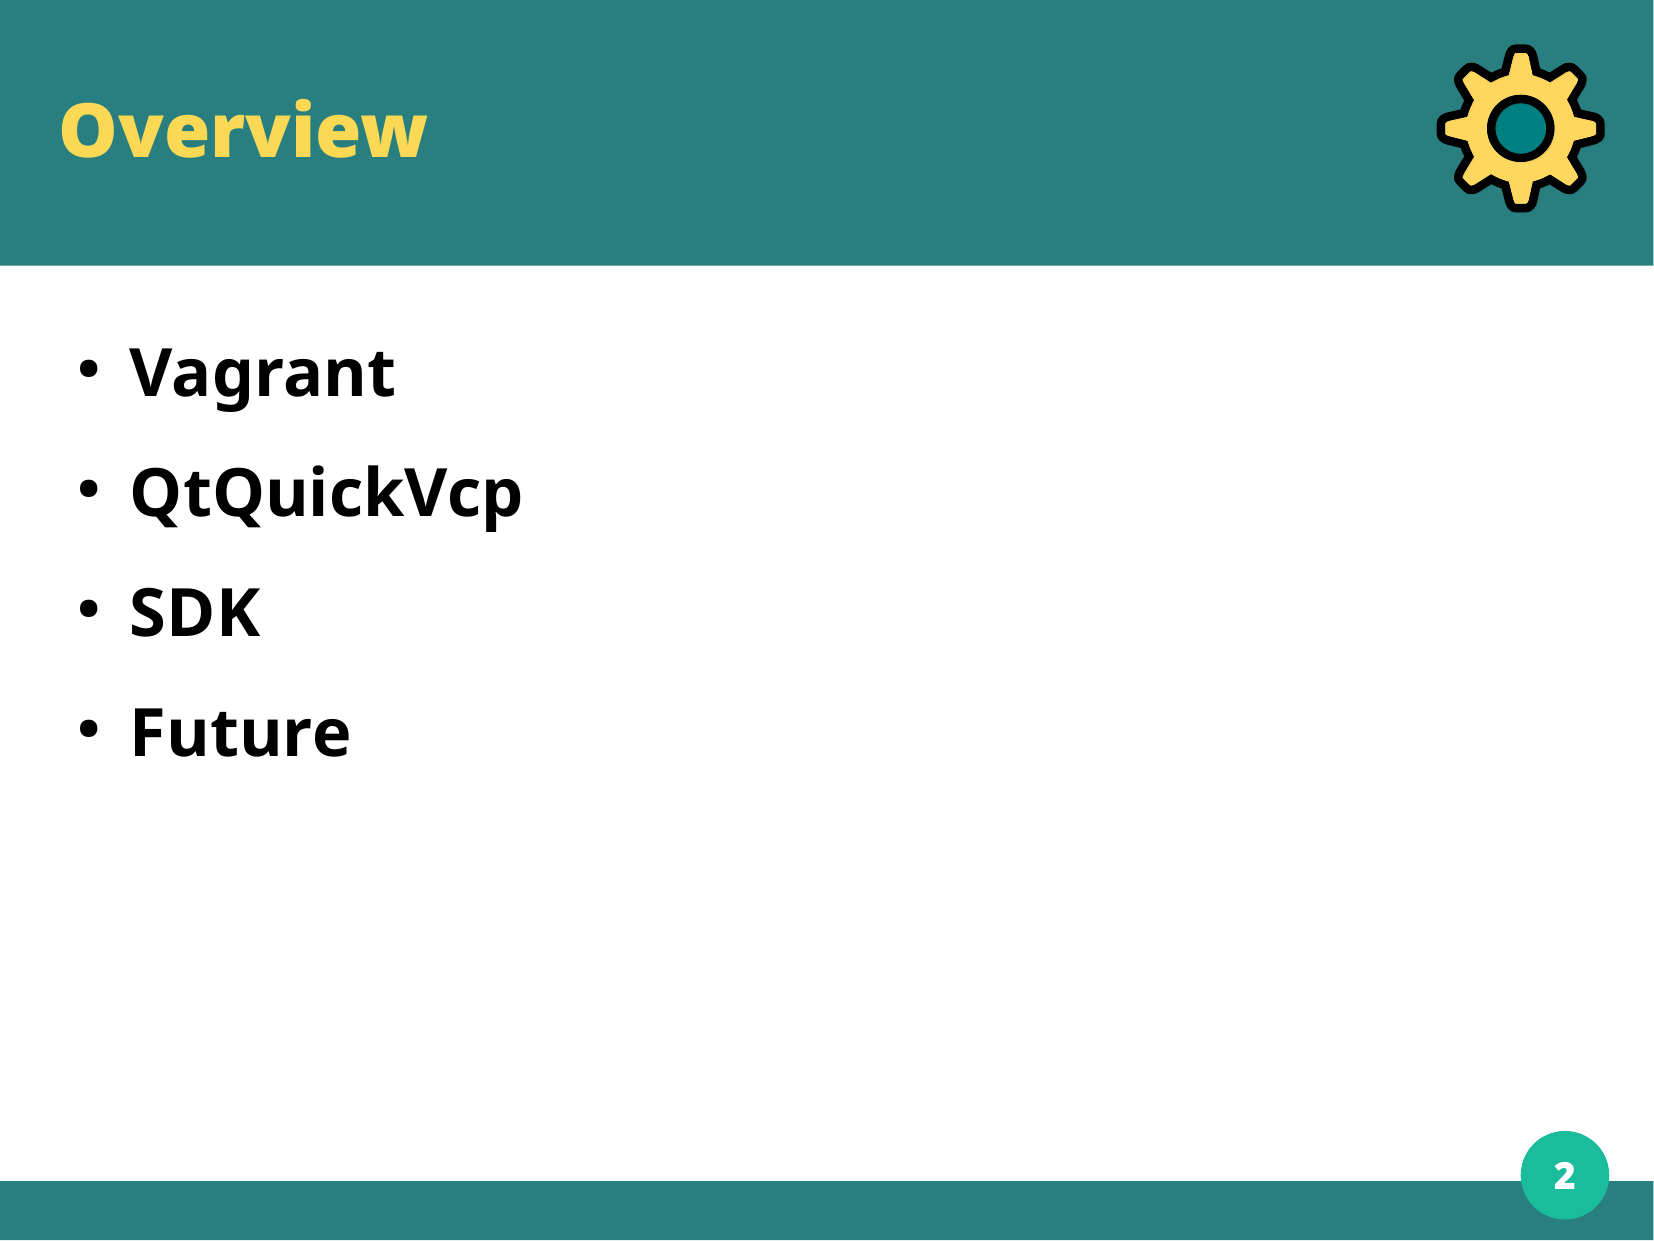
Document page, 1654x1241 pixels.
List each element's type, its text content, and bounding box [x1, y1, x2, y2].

list Vagrant QtQuickVcp SDK Future [59, 324, 1595, 1152]
title Overview [59, 49, 1595, 207]
